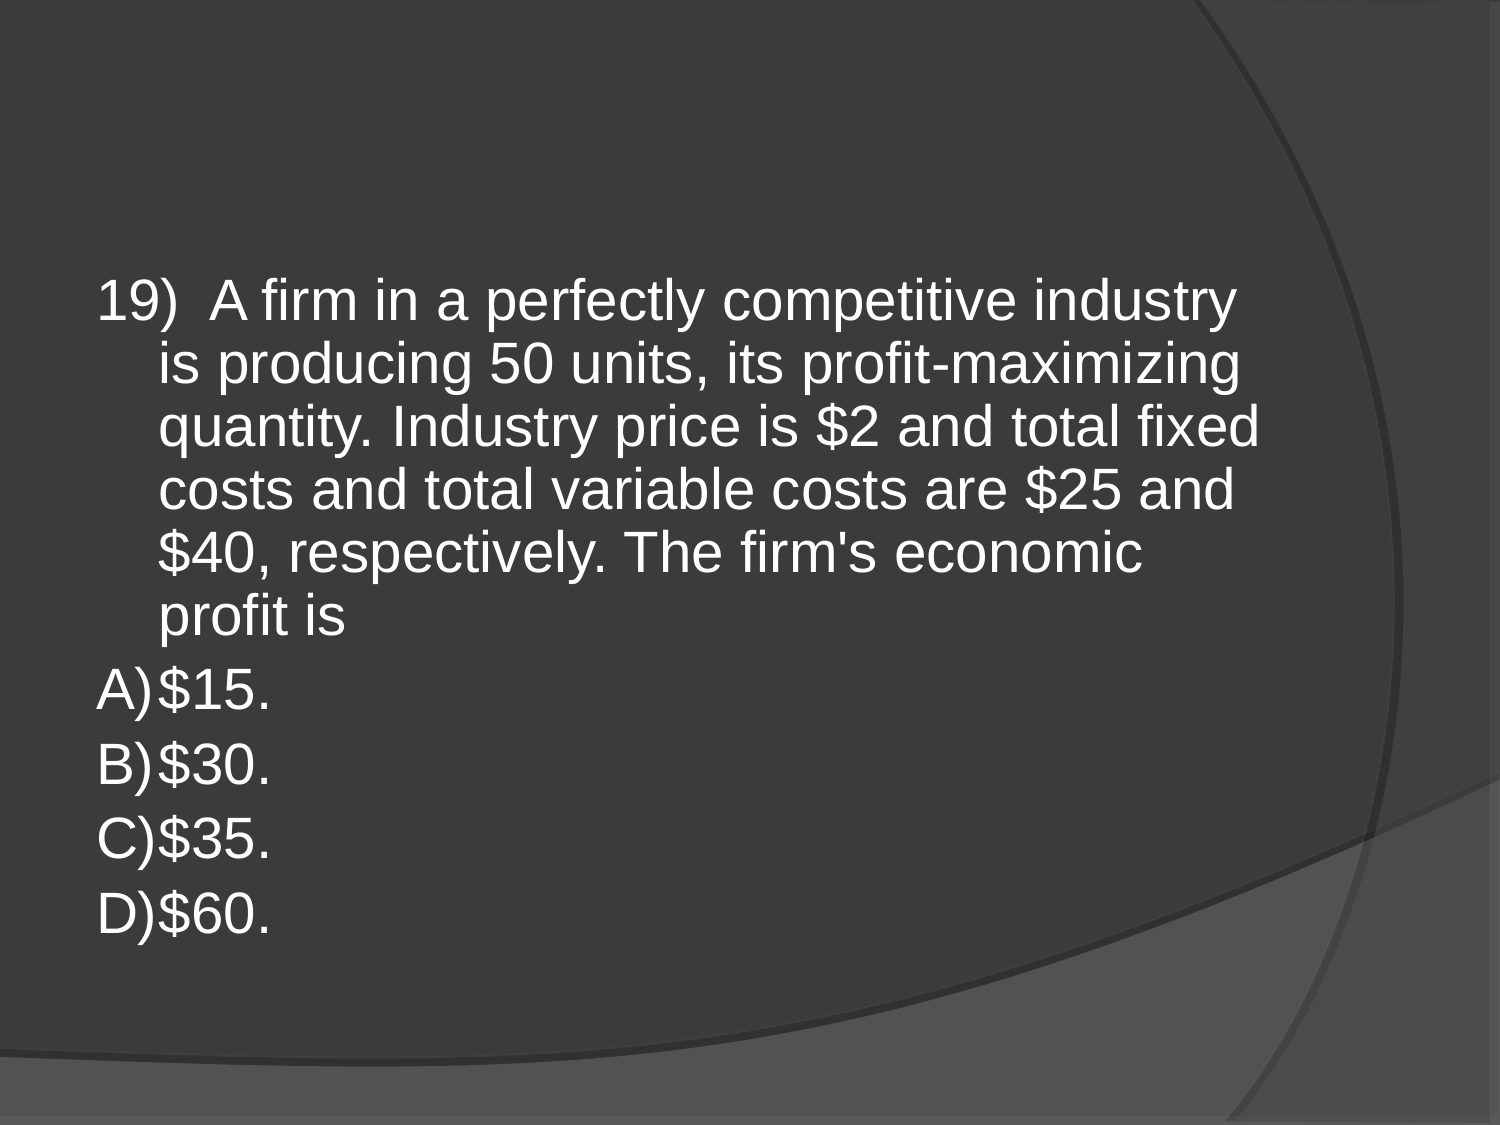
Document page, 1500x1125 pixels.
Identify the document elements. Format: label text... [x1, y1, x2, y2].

list 19) A firm in a perfectly competitive industry is producing 50 units, its profit-maximizing quantity. Industry price is $2 and total fixed costs and total variable costs are $25 and $40, respectively. The firm's economic profit is A) $15. B) $30. C) $35. D) $60. [75, 262, 1300, 1005]
